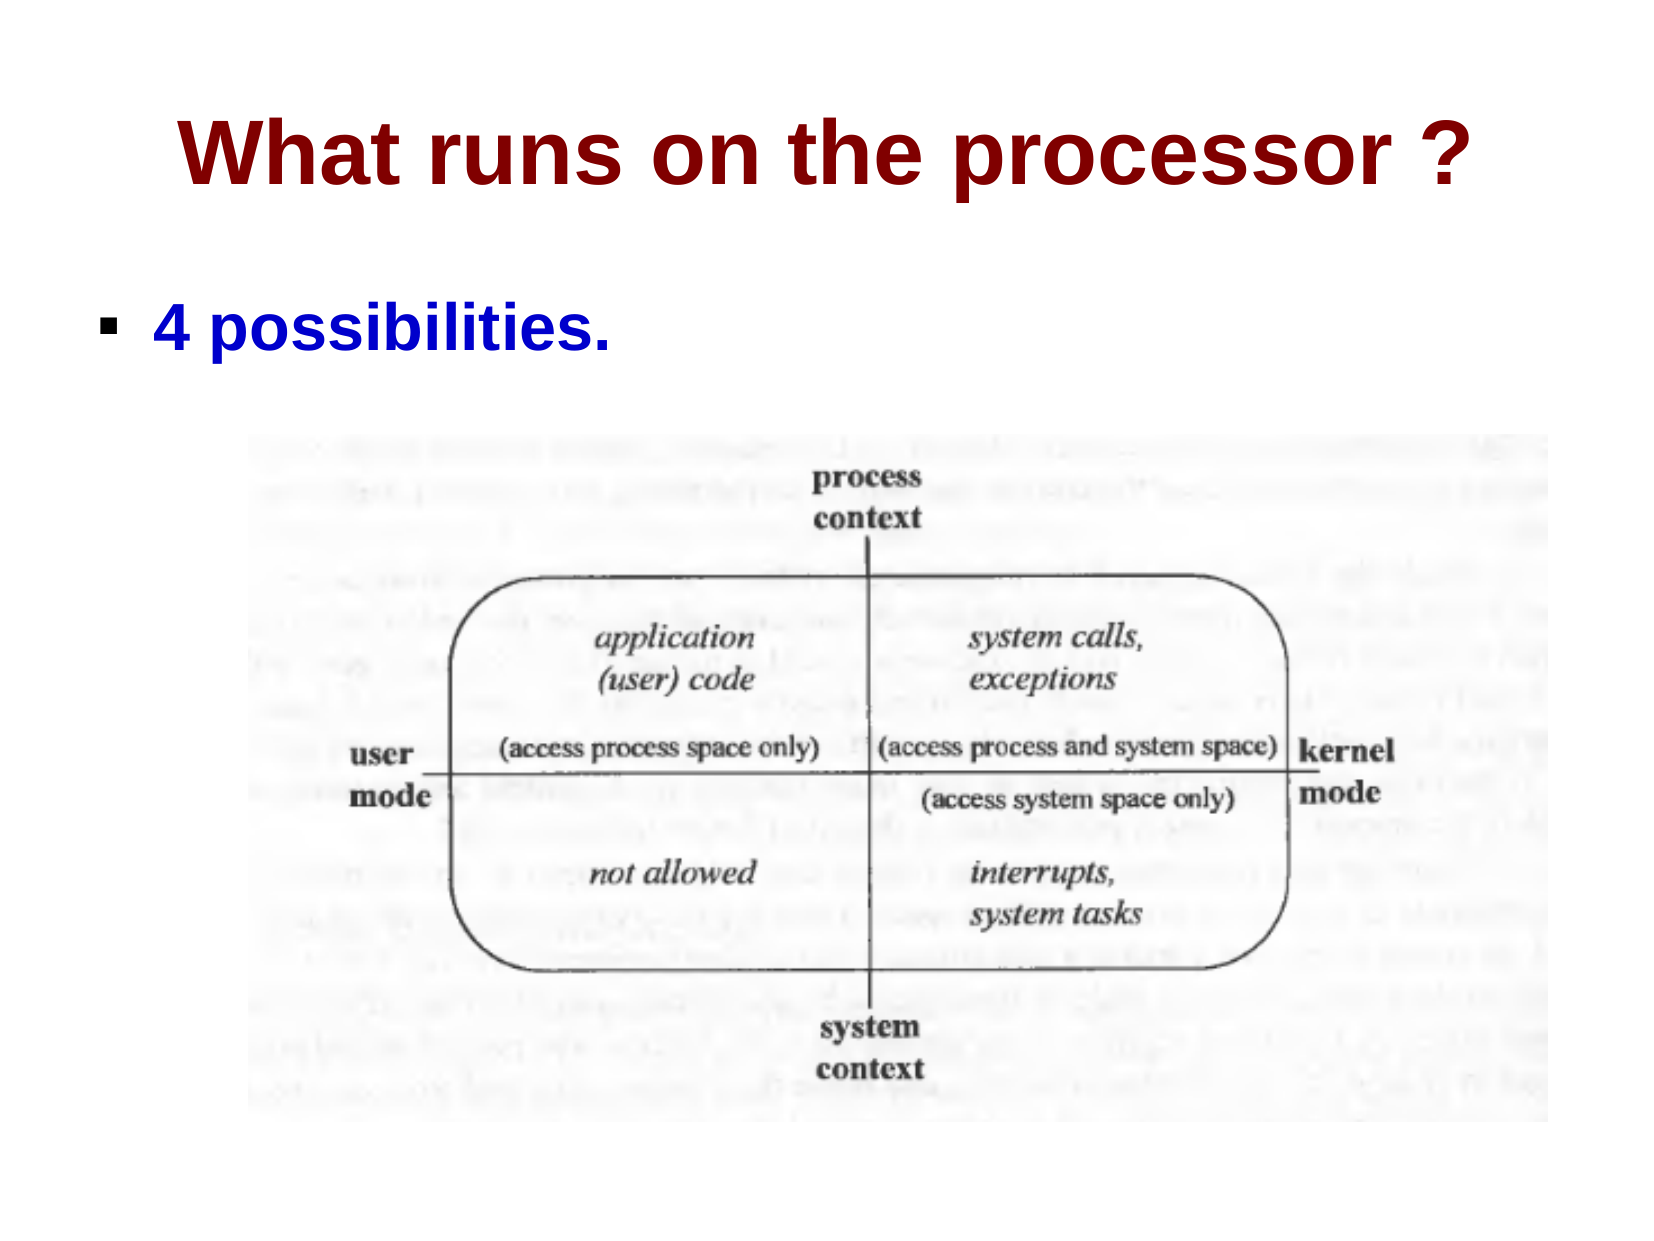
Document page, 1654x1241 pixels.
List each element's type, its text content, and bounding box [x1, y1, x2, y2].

list 4 possibilities. [82, 290, 1571, 1010]
title What runs on the processor ? [82, 49, 1571, 257]
picture [248, 434, 1548, 1123]
